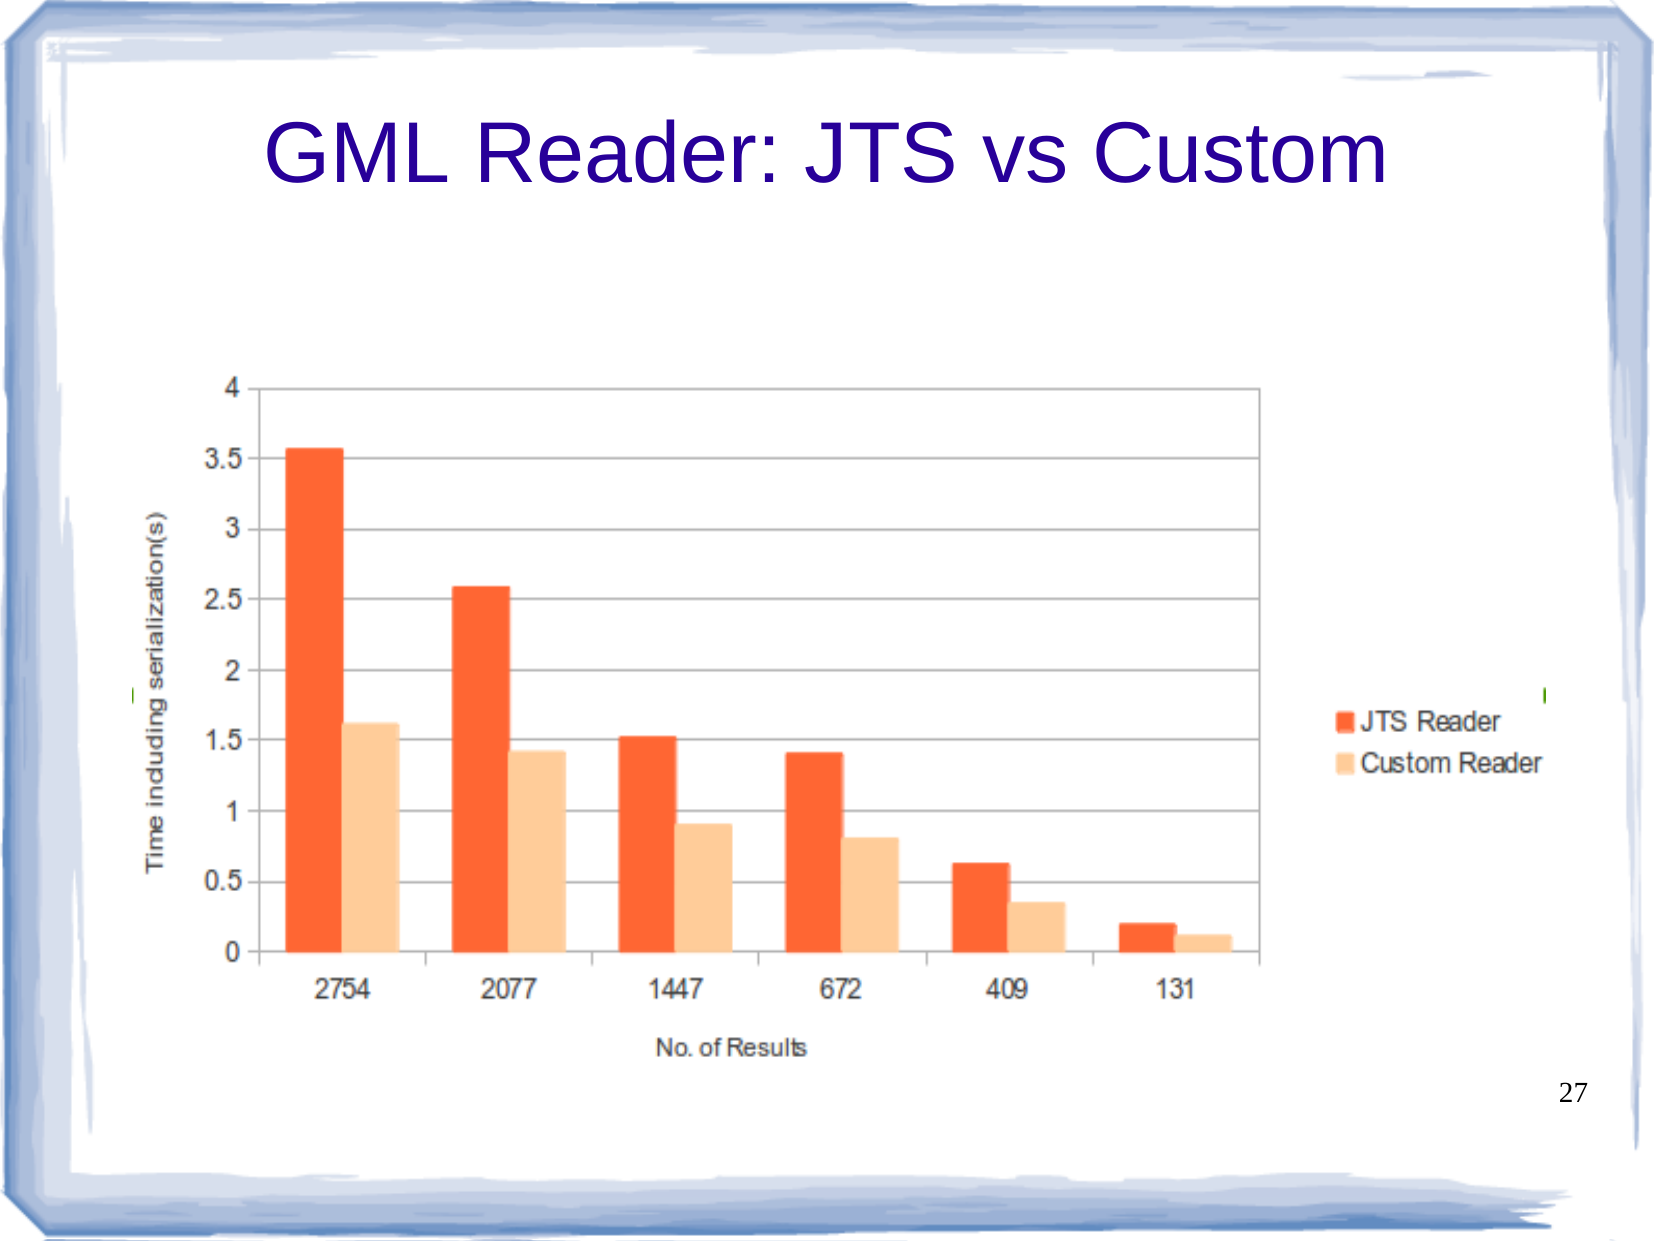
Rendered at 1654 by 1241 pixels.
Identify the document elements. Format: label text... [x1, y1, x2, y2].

title GML Reader: JTS vs Custom [82, 49, 1571, 257]
picture [0, 0, 1654, 1241]
